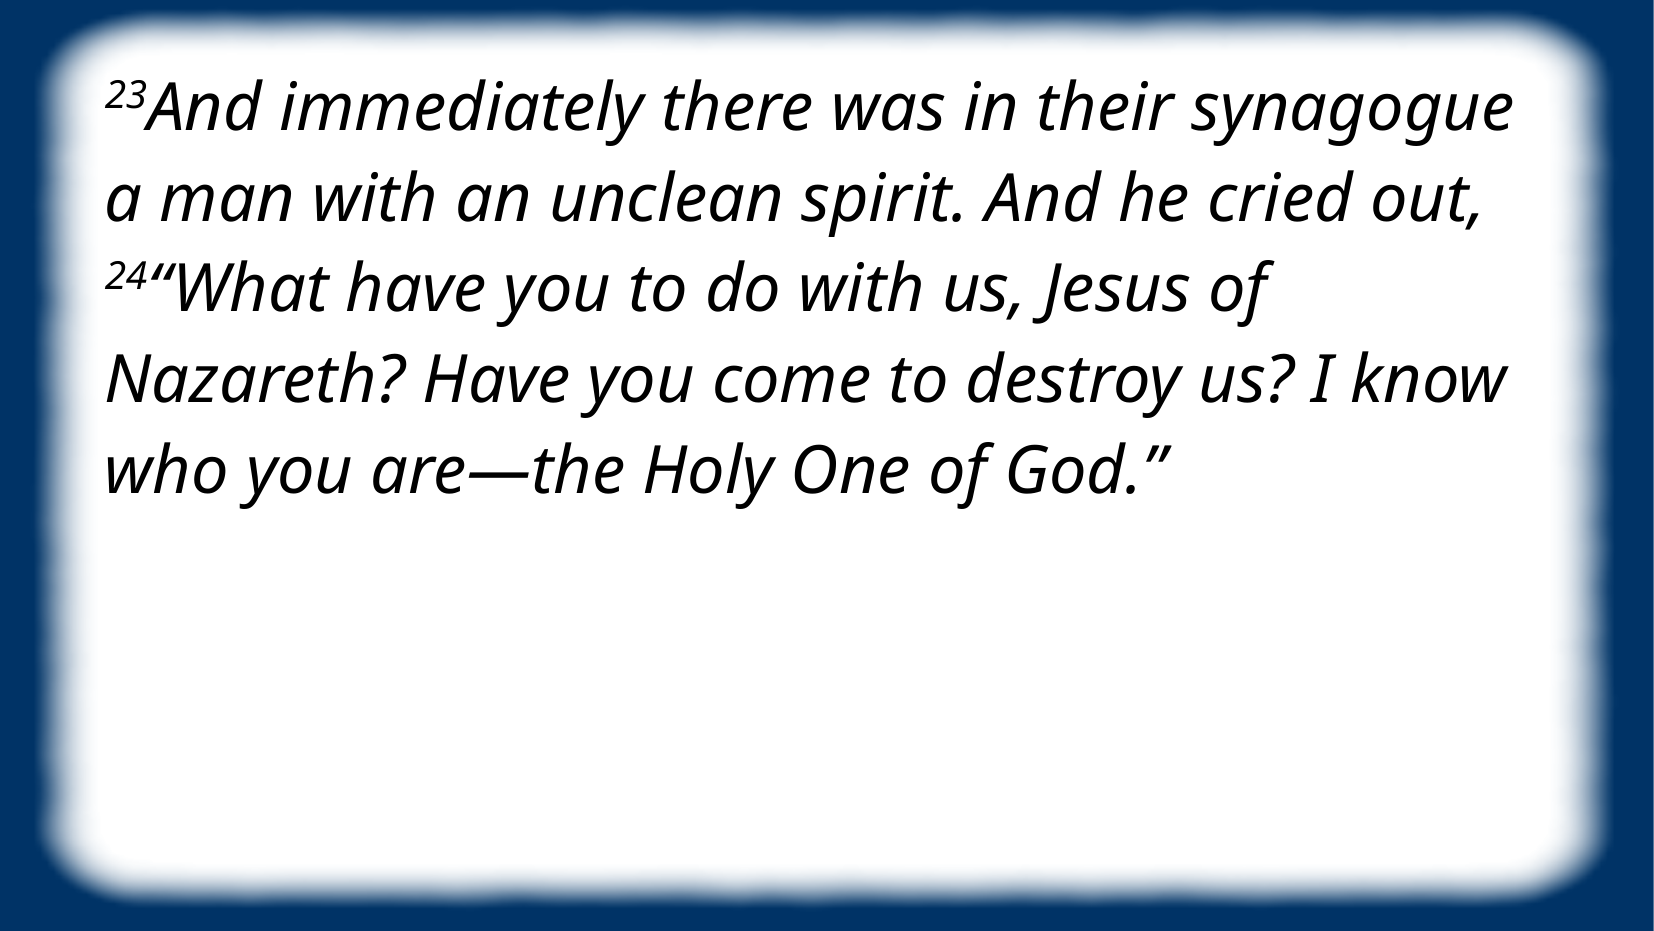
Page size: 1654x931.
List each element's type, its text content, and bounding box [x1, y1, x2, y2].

text_box 23And immediately there was in their synagogue a man with an unclean spirit. And he cried out, 24“What have you to do with us, Jesus of Nazareth? Have you come to destroy us? I know who you are—the Holy One of God.” [90, 51, 1561, 511]
picture [0, 0, 1654, 931]
